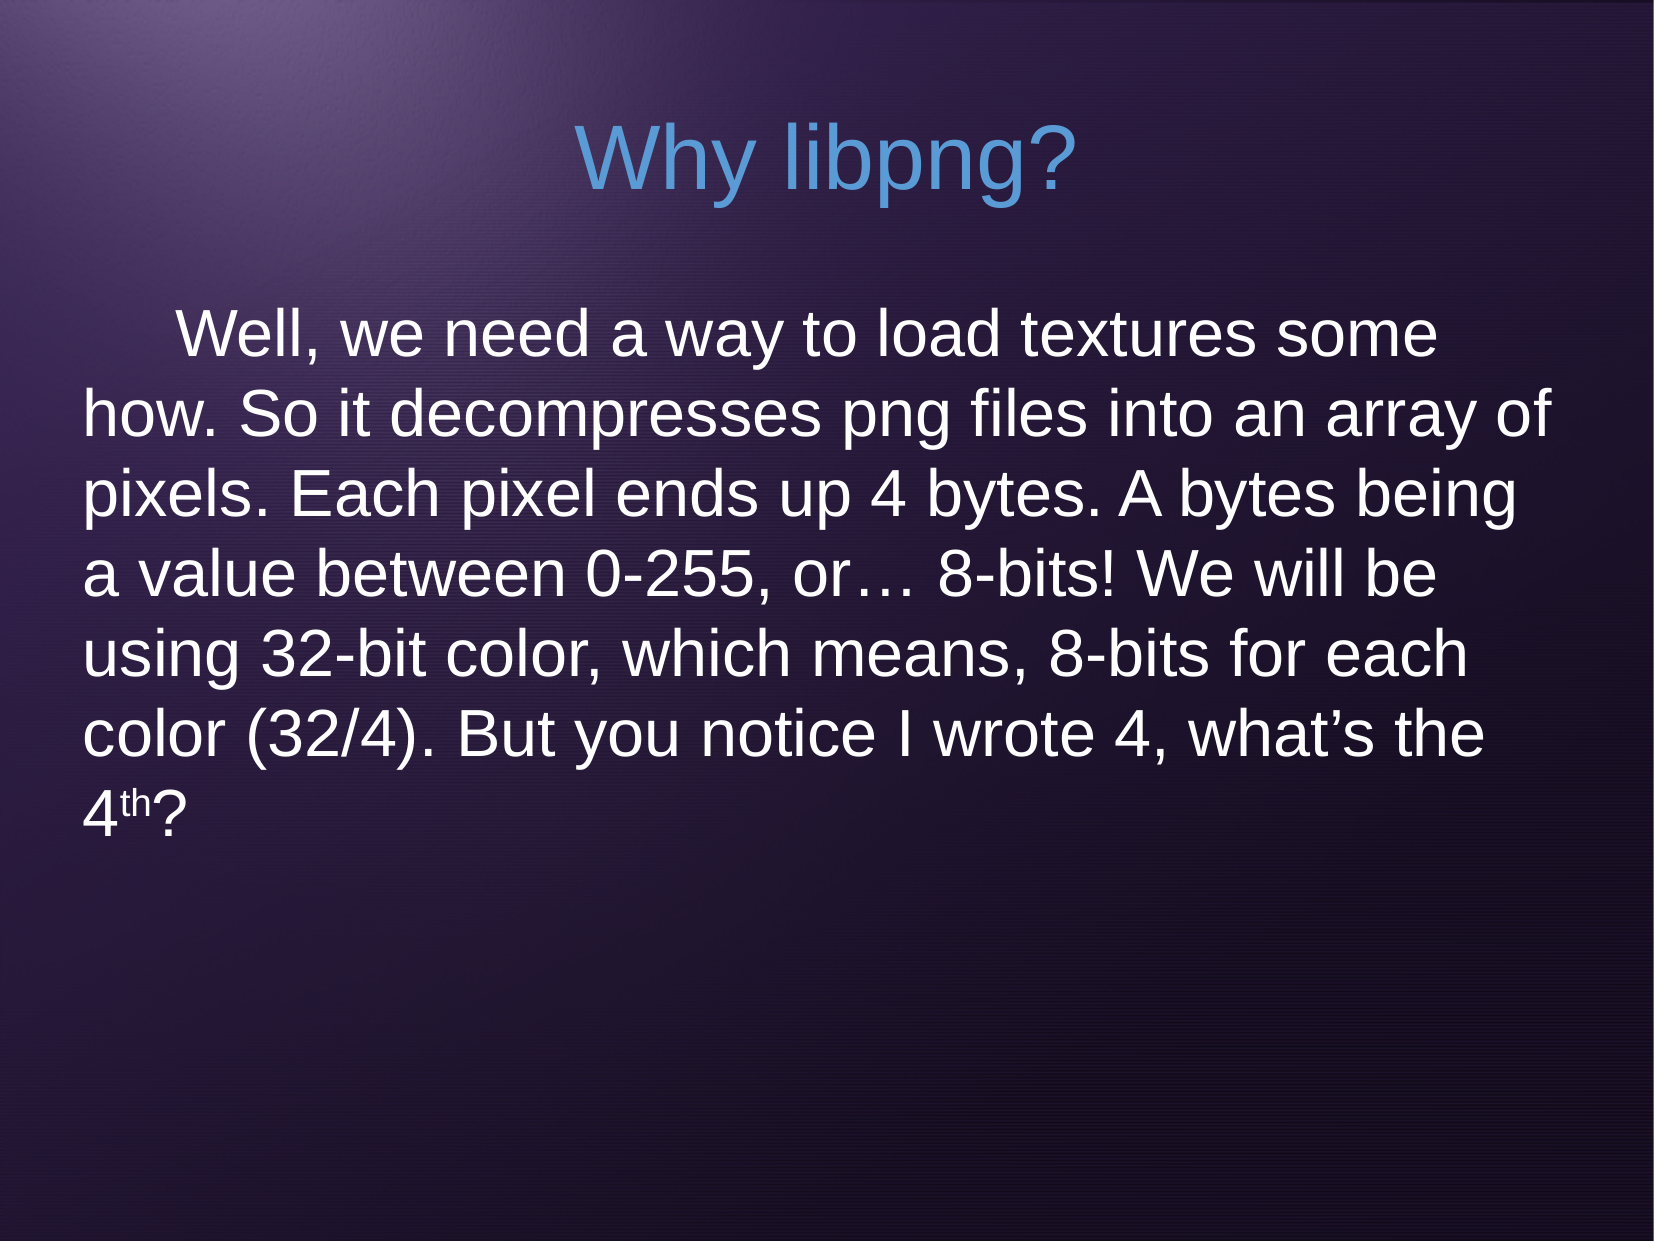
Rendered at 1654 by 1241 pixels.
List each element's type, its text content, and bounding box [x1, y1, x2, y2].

list Well, we need a way to load textures some how. So it decompresses png files into an array of pixels. Each pixel ends up 4 bytes. A bytes being a value between 0-255, or… 8-bits! We will be using 32-bit color, which means, 8-bits for each color (32/4). But you notice I wrote 4, what’s the 4th? [82, 290, 1571, 1010]
picture [0, 0, 1654, 1241]
title Why libpng? [82, 49, 1571, 257]
